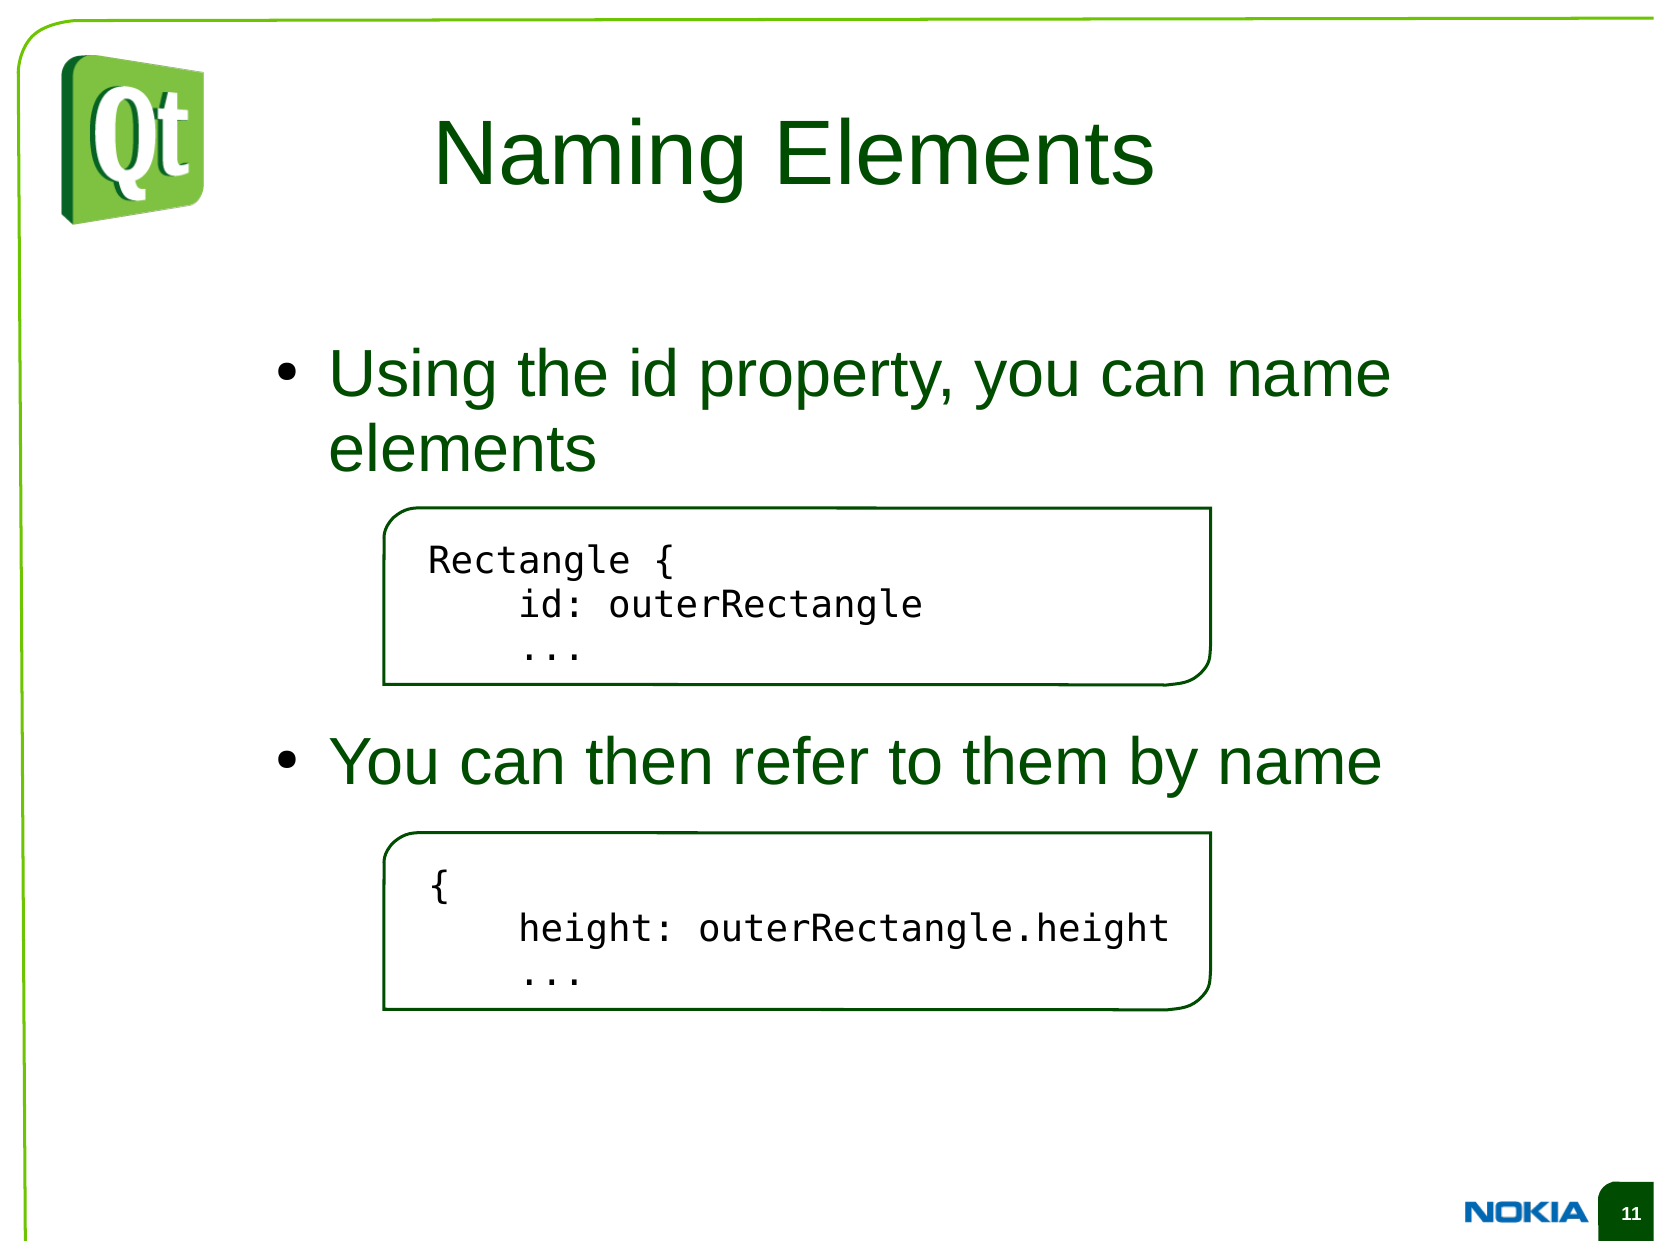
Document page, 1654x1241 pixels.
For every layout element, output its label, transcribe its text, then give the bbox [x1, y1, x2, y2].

list Using the id property, you can name elements You can then refer to them by name [257, 336, 1577, 1156]
picture [61, 55, 204, 225]
text_box Rectangle { id: outerRectangle ... [413, 531, 939, 677]
text_box { height: outerRectangle.height ... [413, 856, 1209, 1002]
picture [1465, 1201, 1589, 1223]
text_box { height: outerRectangle.height ... [1200, 856, 1270, 1002]
title Naming Elements [257, 56, 1333, 250]
